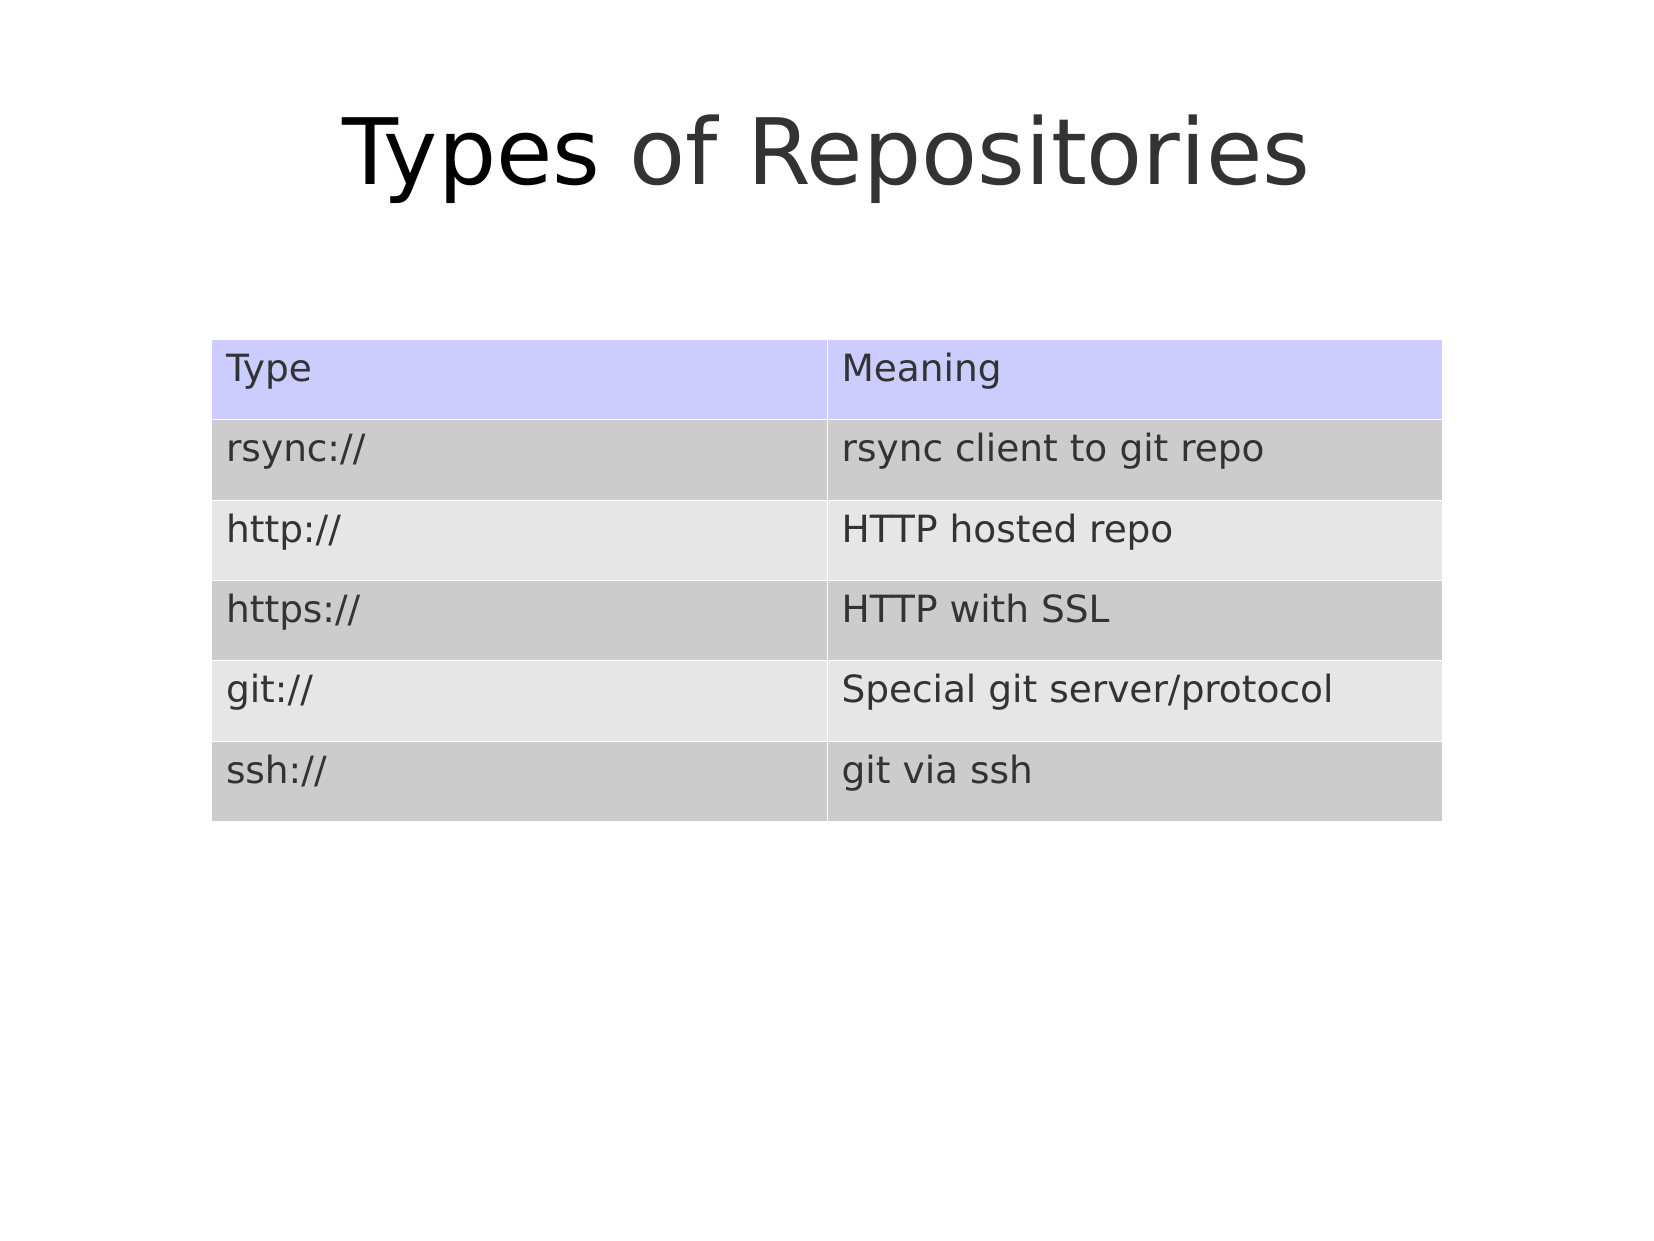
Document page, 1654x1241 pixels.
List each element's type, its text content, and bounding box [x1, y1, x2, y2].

title Types of Repositories [82, 49, 1571, 257]
table_cell HTTP with SSL [828, 581, 1442, 660]
table_cell rsync client to git repo [828, 420, 1442, 500]
table_cell git:// [212, 661, 827, 741]
table_header Type [212, 340, 827, 419]
table_cell ssh:// [212, 742, 827, 821]
table_cell http:// [212, 501, 827, 580]
table_cell HTTP hosted repo [828, 501, 1442, 580]
table_cell git via ssh [828, 742, 1442, 821]
table_cell Special git server/protocol [828, 661, 1442, 741]
table_cell rsync:// [212, 420, 827, 500]
table_header Meaning [828, 340, 1442, 419]
table_cell https:// [212, 581, 827, 660]
